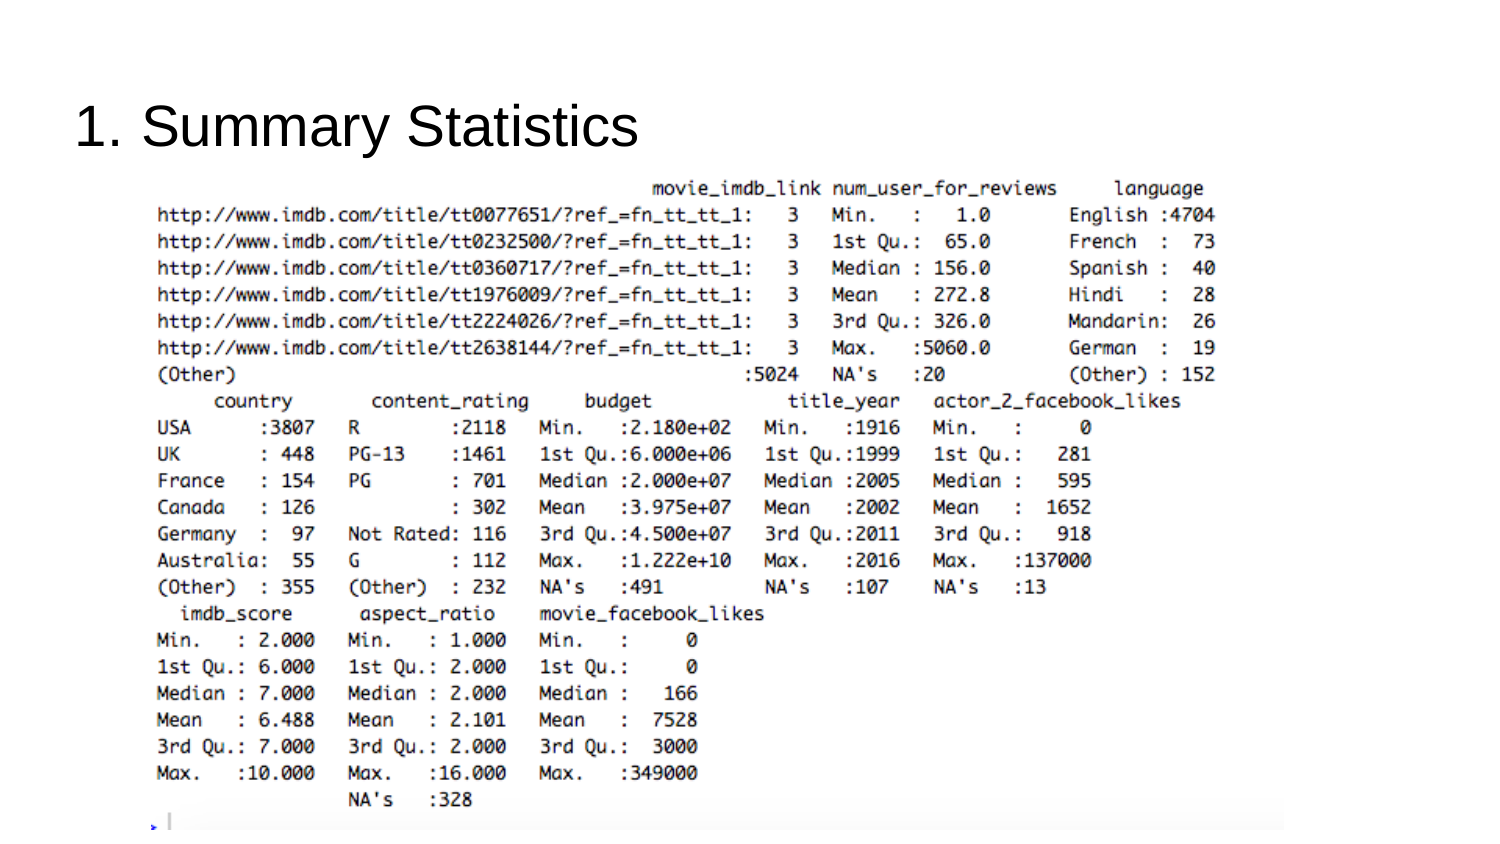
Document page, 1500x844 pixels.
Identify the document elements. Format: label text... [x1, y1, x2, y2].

picture [151, 178, 1284, 830]
title Summary Statistics [51, 72, 1449, 167]
